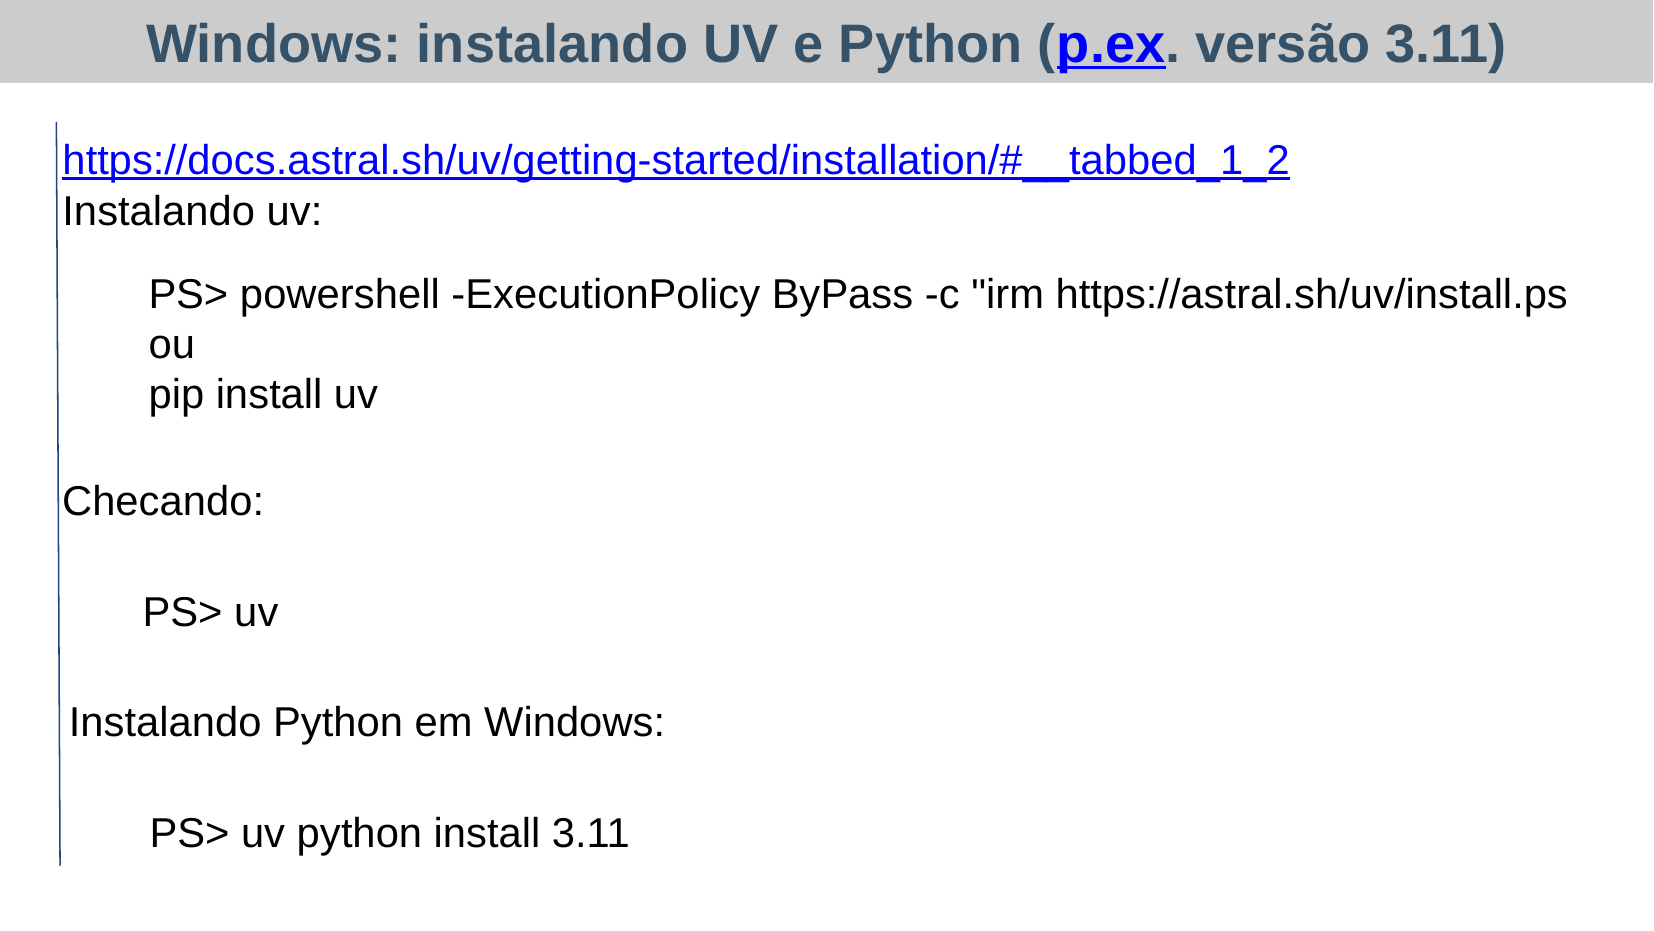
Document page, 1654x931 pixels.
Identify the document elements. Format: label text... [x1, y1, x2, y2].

text_box PS> powershell -ExecutionPolicy ByPass -c "irm https://astral.sh/uv/install.ps ou pip install uv [133, 259, 1653, 444]
text_box PS> uv python install 3.11 [134, 797, 1412, 881]
text_box PS> uv [127, 577, 1405, 660]
text_box Checando: [59, 466, 1654, 550]
text_box Checando: [47, 466, 57, 550]
text_box Instalando Python em Windows: [60, 687, 1654, 771]
text_box Windows: instalando UV e Python (p.ex. versão 3.11) [0, 0, 1653, 83]
text_box https://docs.astral.sh/uv/getting-started/installation/#__tabbed_1_2 Instalando uv: [58, 125, 1654, 237]
